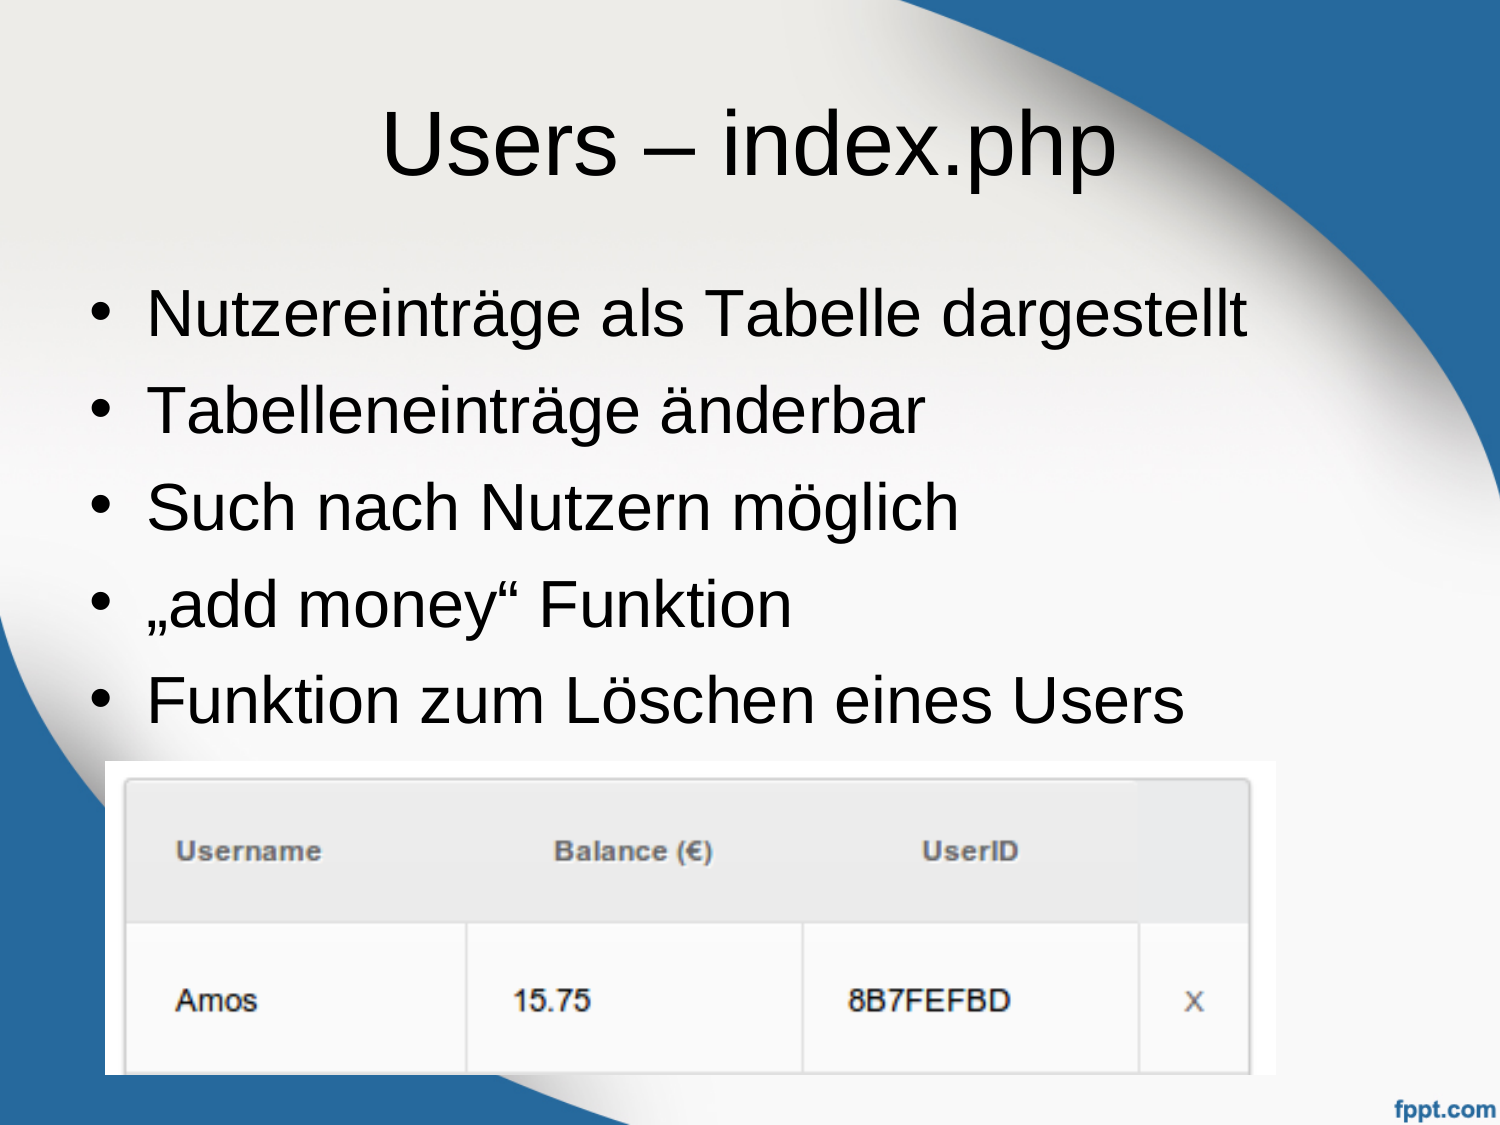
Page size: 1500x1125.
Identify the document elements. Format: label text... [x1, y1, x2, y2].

title Users – index.php [75, 21, 1426, 257]
picture [0, 0, 1500, 1125]
list Nutzereinträge als Tabelle dargestellt Tabelleneinträge änderbar Such nach Nutzern möglich „add money“ Funktion Funktion zum Löschen eines Users [75, 262, 1426, 916]
